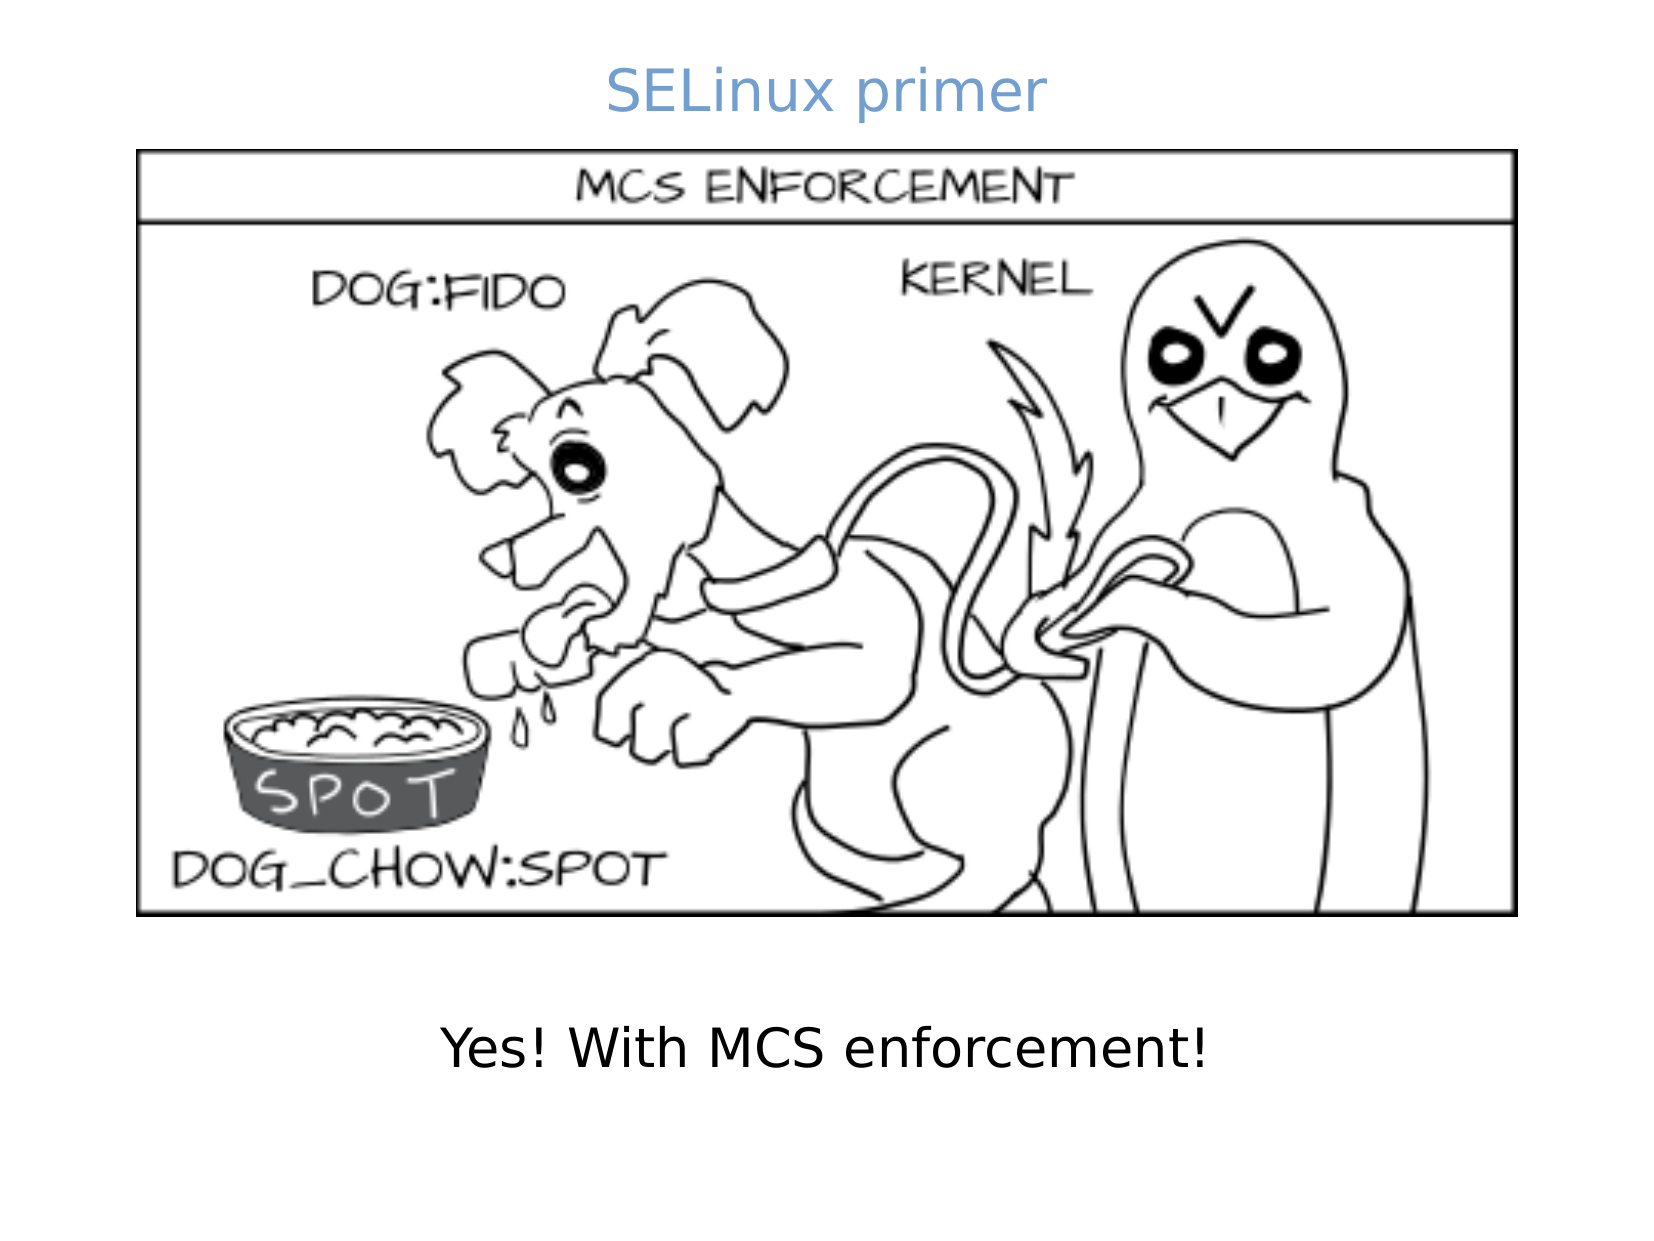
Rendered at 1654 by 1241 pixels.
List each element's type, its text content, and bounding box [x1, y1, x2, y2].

picture [136, 149, 1518, 917]
text_box Yes! With MCS enforcement! [425, 1010, 1228, 1089]
text_box SELinux primer [590, 50, 1064, 133]
